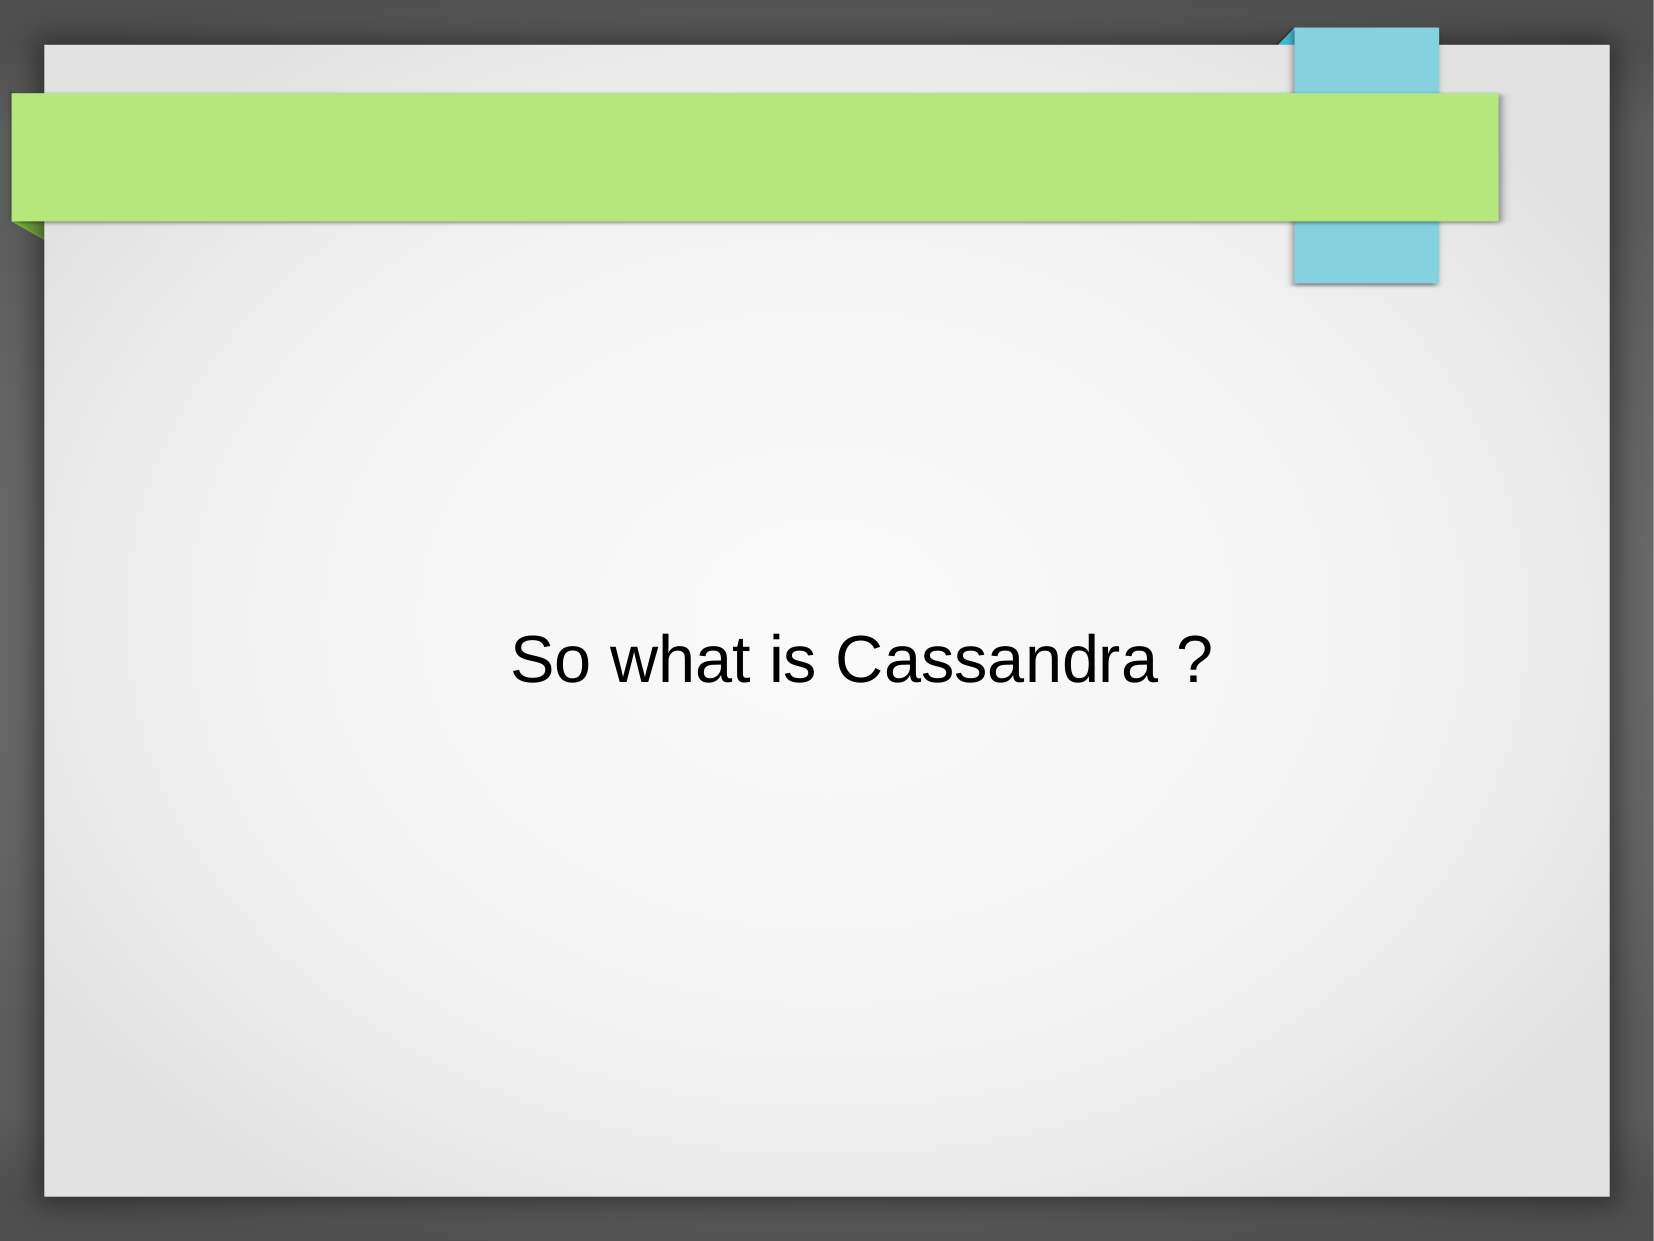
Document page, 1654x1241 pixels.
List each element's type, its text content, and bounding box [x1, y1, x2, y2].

picture [0, 0, 1654, 1241]
subtitle So what is Cassandra ? [271, 385, 1453, 934]
